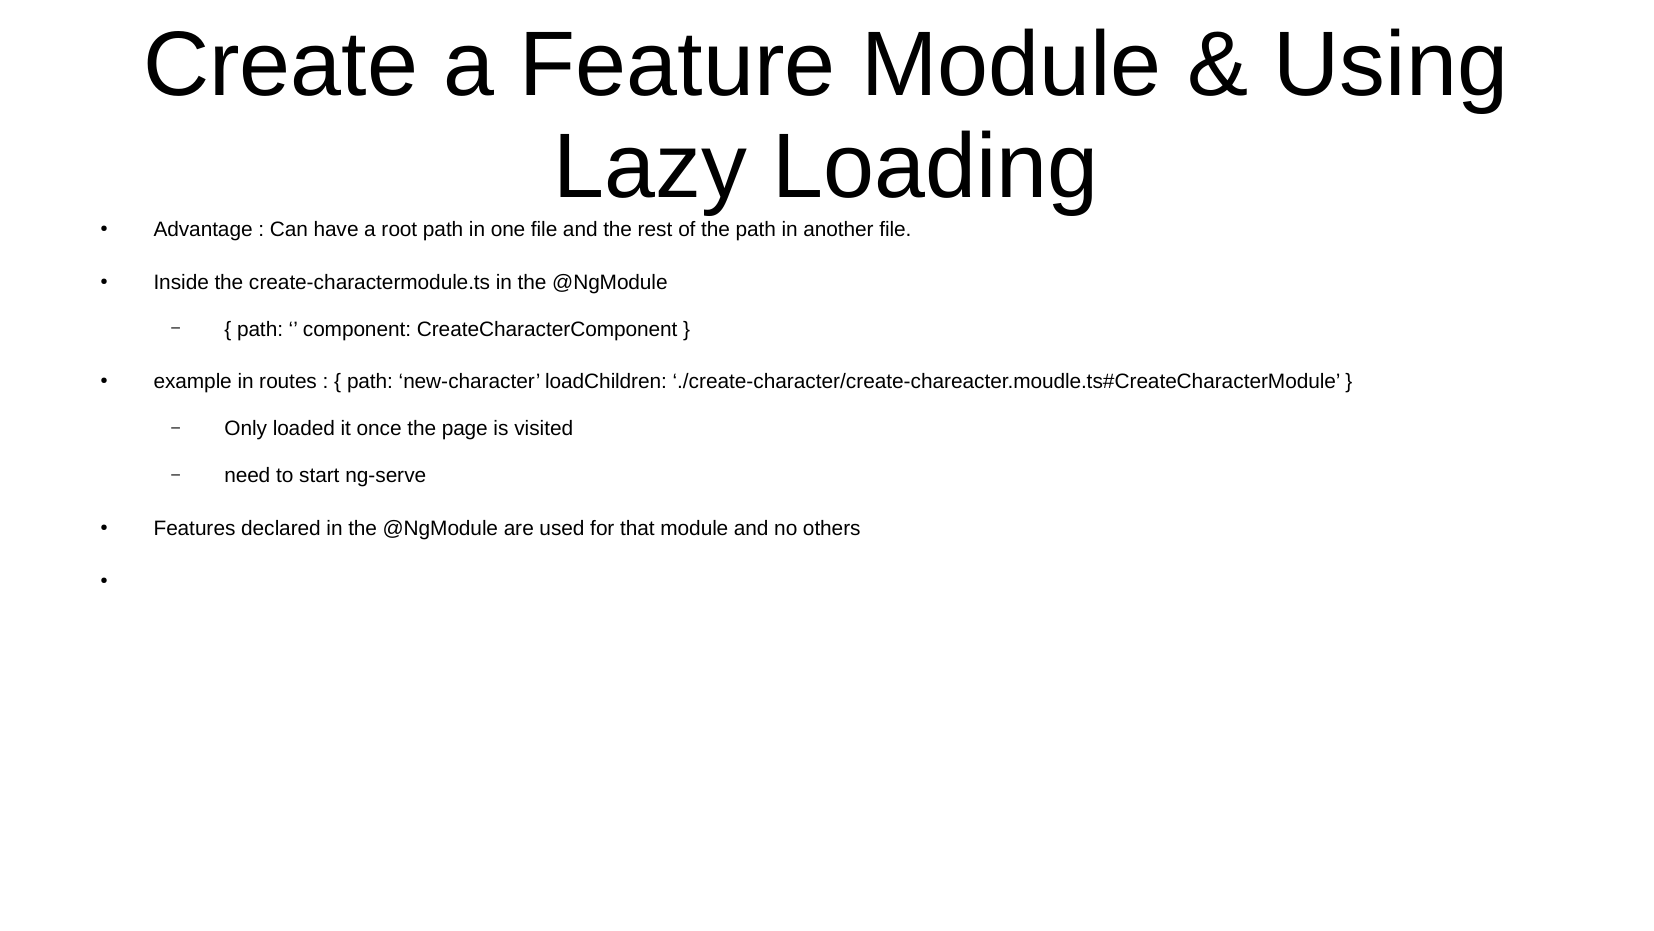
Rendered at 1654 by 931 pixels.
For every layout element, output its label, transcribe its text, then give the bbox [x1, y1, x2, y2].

list Advantage : Can have a root path in one file and the rest of the path in another file. Inside the create-charactermodule.ts in the @NgModule { path: ‘’ component: CreateCharacterComponent } example in routes : { path: ‘new-character’ loadChildren: ‘./create-character/create-chareacter.moudle.ts#CreateCharacterModule’ } Only loaded it once the page is visited need to start ng-serve Features declared in the @NgModule are used for that module and no others [82, 217, 1621, 916]
title Create a Feature Module & Using Lazy Loading [82, 12, 1571, 217]
